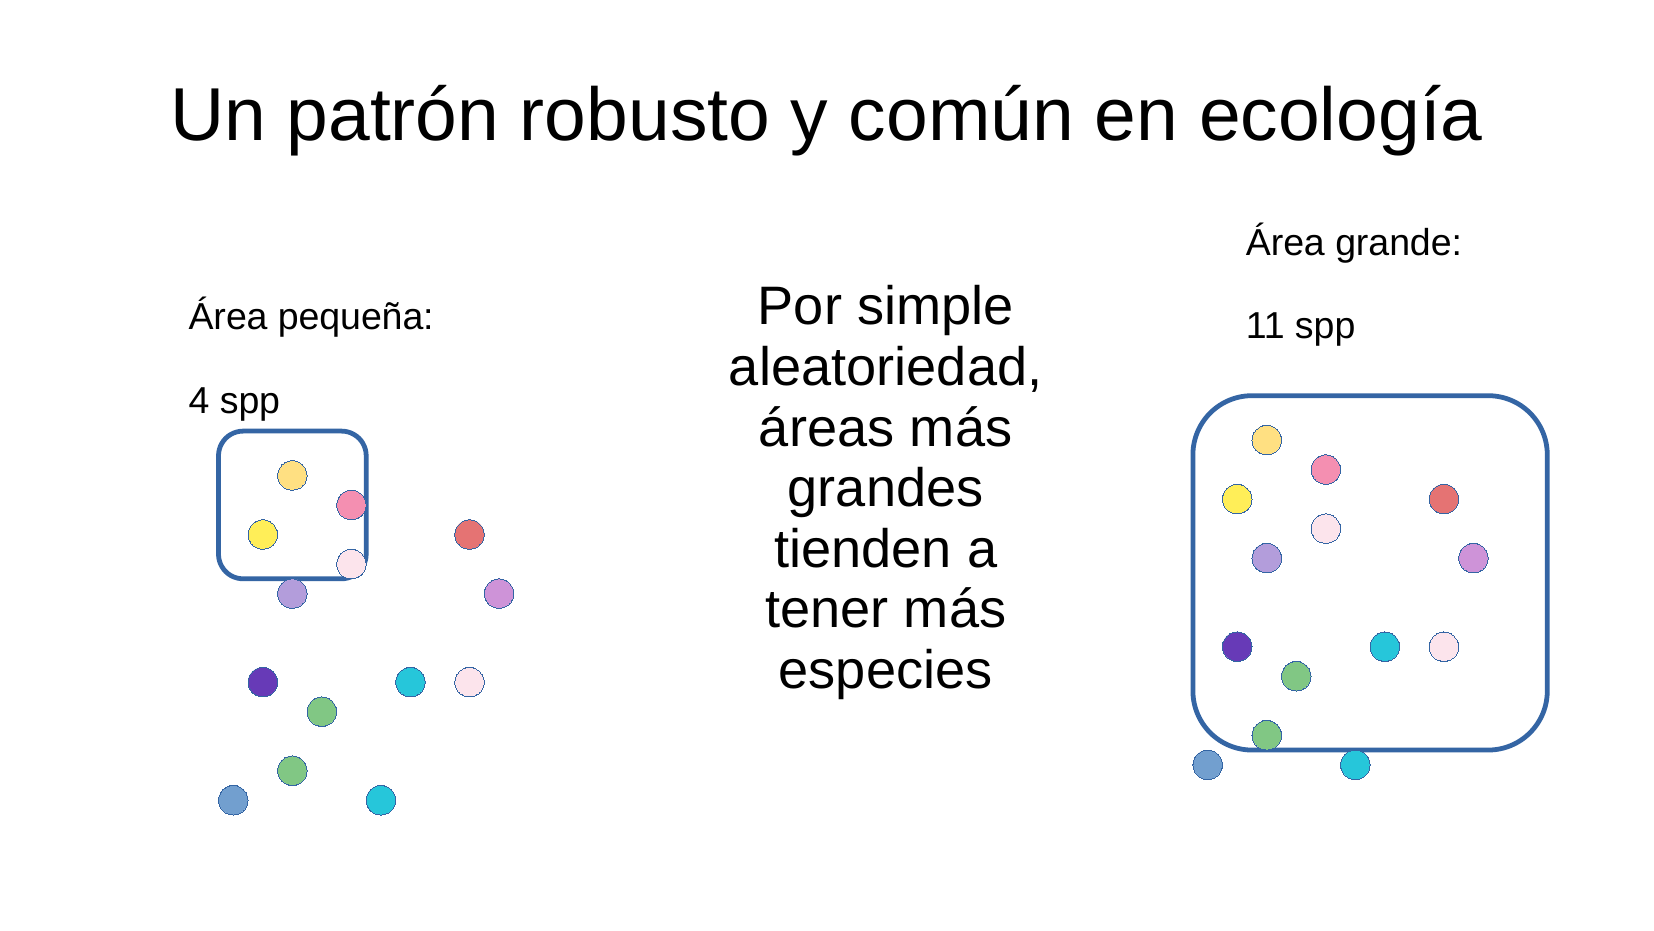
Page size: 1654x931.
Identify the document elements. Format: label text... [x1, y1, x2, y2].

text_box [1251, 425, 1282, 455]
text_box [248, 519, 278, 550]
text_box [1311, 454, 1341, 485]
text_box [277, 460, 308, 491]
text_box [1281, 661, 1312, 692]
text_box [454, 519, 485, 550]
text_box [277, 755, 308, 786]
text_box [484, 578, 514, 609]
text_box Por simple aleatoriedad, áreas más grandes tienden a tener más especies [708, 268, 1063, 768]
text_box [1429, 631, 1459, 662]
title Un patrón robusto y común en ecología [82, 37, 1571, 193]
text_box [395, 667, 426, 697]
text_box [1458, 543, 1489, 573]
text_box [1251, 720, 1282, 751]
text_box [1311, 513, 1341, 544]
text_box [1192, 750, 1223, 780]
text_box [1222, 631, 1253, 662]
text_box [336, 490, 367, 520]
text_box [1222, 484, 1253, 514]
text_box [248, 667, 278, 697]
text_box [454, 667, 485, 697]
text_box [1429, 484, 1459, 514]
text_box [366, 785, 396, 816]
text_box [1340, 750, 1371, 780]
text_box Área grande: 11 spp [1231, 213, 1477, 355]
text_box Área pequeña: 4 spp [173, 288, 449, 429]
text_box [1251, 543, 1282, 573]
text_box [218, 785, 249, 816]
text_box [307, 696, 337, 727]
text_box [277, 578, 308, 609]
text_box [1370, 631, 1400, 662]
text_box [336, 549, 367, 579]
